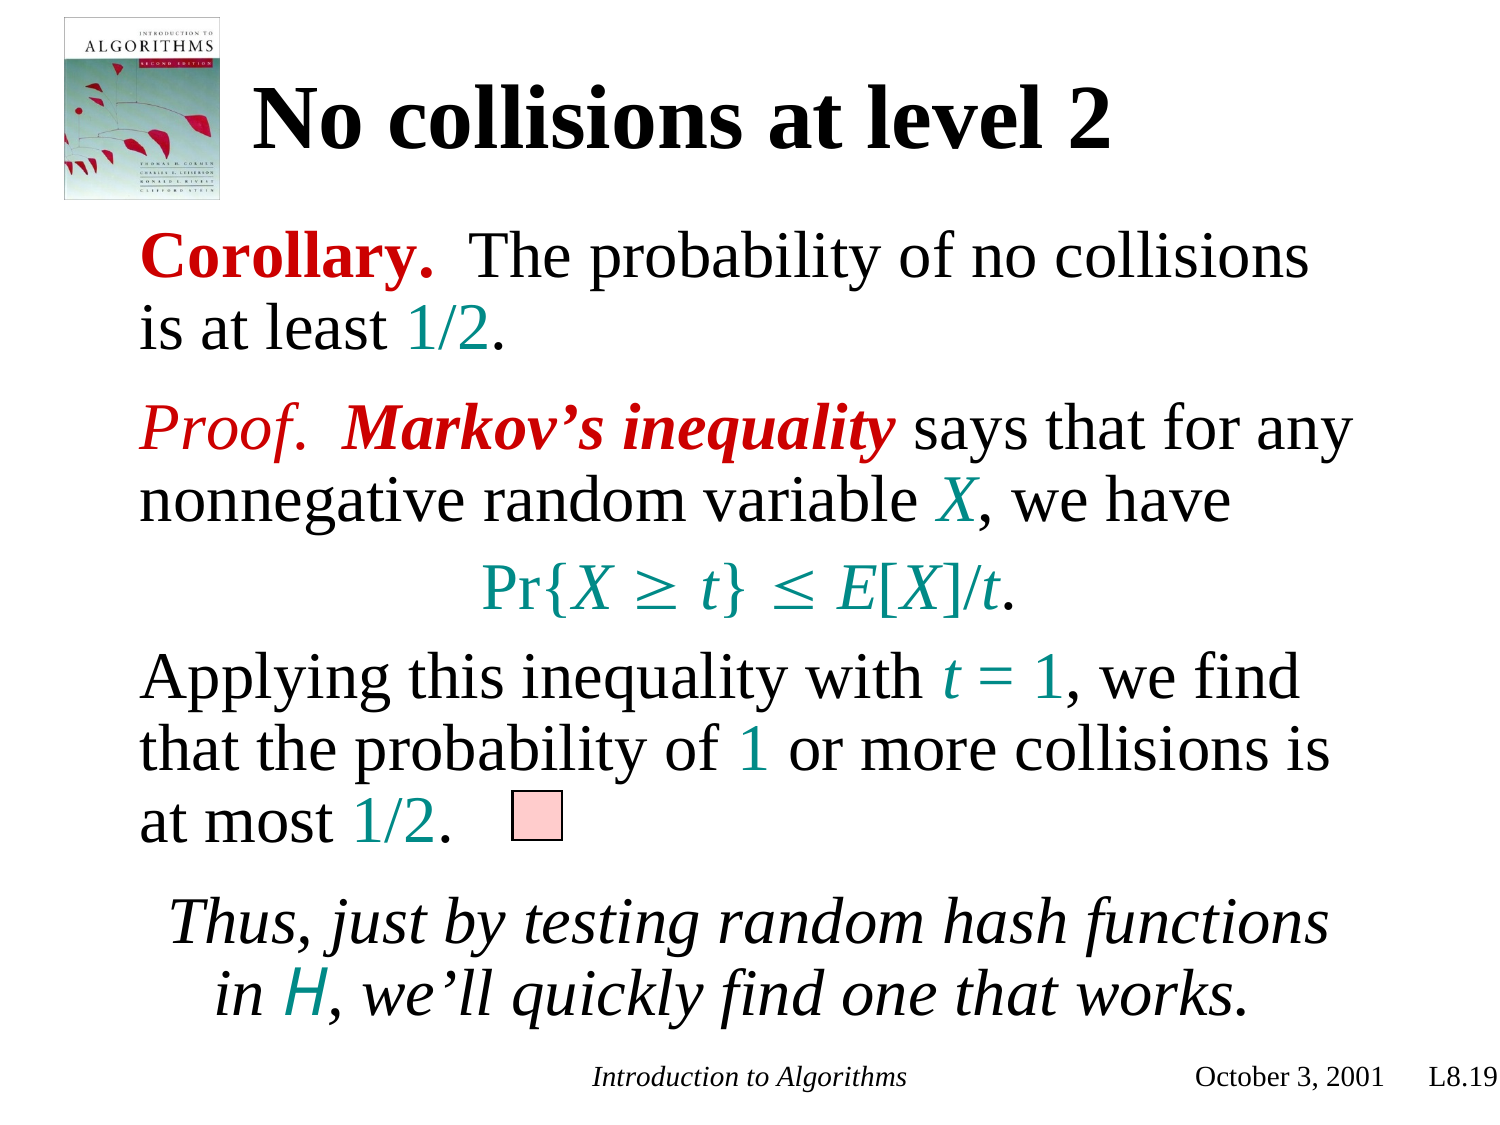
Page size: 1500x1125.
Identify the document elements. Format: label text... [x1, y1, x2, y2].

text_box Corollary. The probability of no collisions is at least 1/2. [125, 212, 1350, 372]
picture [64, 17, 220, 200]
text_box [512, 790, 562, 841]
text_box Proof. Markov’s inequality says that for any nonnegative random variable X, we have Pr{X  t}  E[X]/t. Applying this inequality with t = 1, we find that the probability of 1 or more collisions is at most 1/2. [125, 384, 1374, 865]
text_box No collisions at level 2 [237, 24, 1476, 213]
text_box October 3, 2001 L8.<number> [1087, 1049, 1500, 1101]
text_box Introduction to Algorithms [577, 1049, 923, 1101]
text_box Thus, just by testing random hash functions in H, we’ll quickly find one that works. [150, 878, 1351, 1038]
